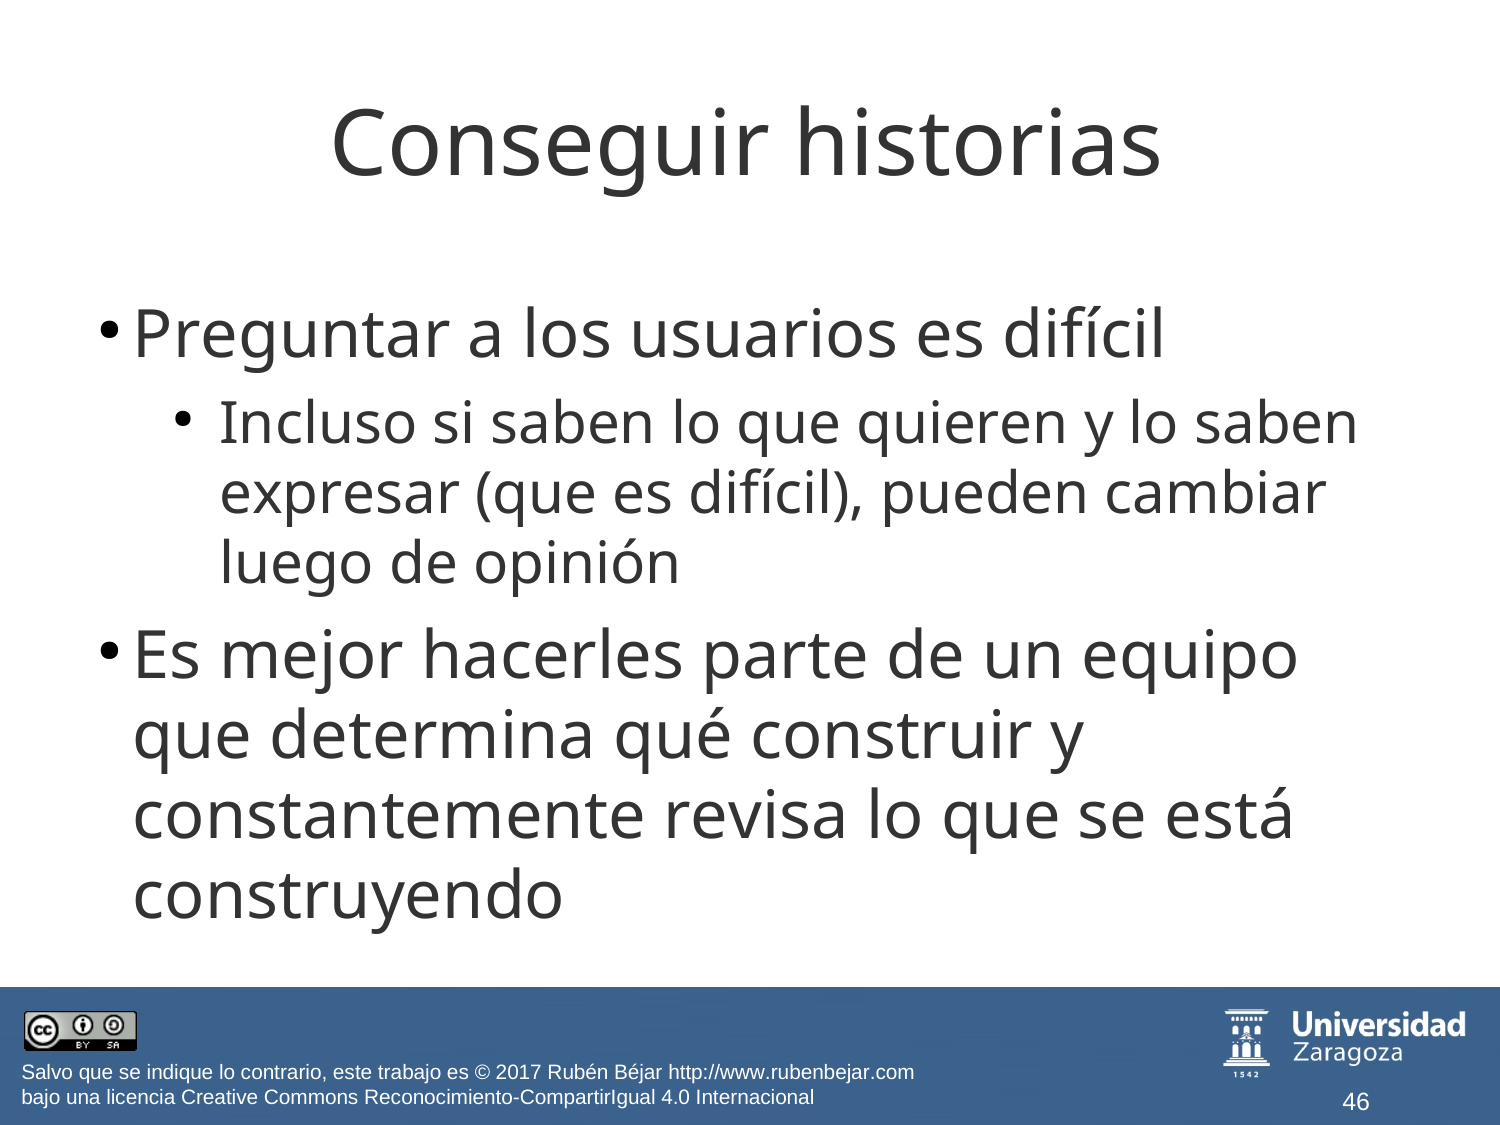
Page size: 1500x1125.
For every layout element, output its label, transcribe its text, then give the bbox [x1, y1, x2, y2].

title Conseguir historias [74, 21, 1420, 257]
picture [0, 987, 1500, 1125]
list Preguntar a los usuarios es difícil Incluso si saben lo que quieren y lo saben expresar (que es difícil), pueden cambiar luego de opinión Es mejor hacerles parte de un equipo que determina qué construir y constantemente revisa lo que se está construyendo [82, 283, 1418, 957]
